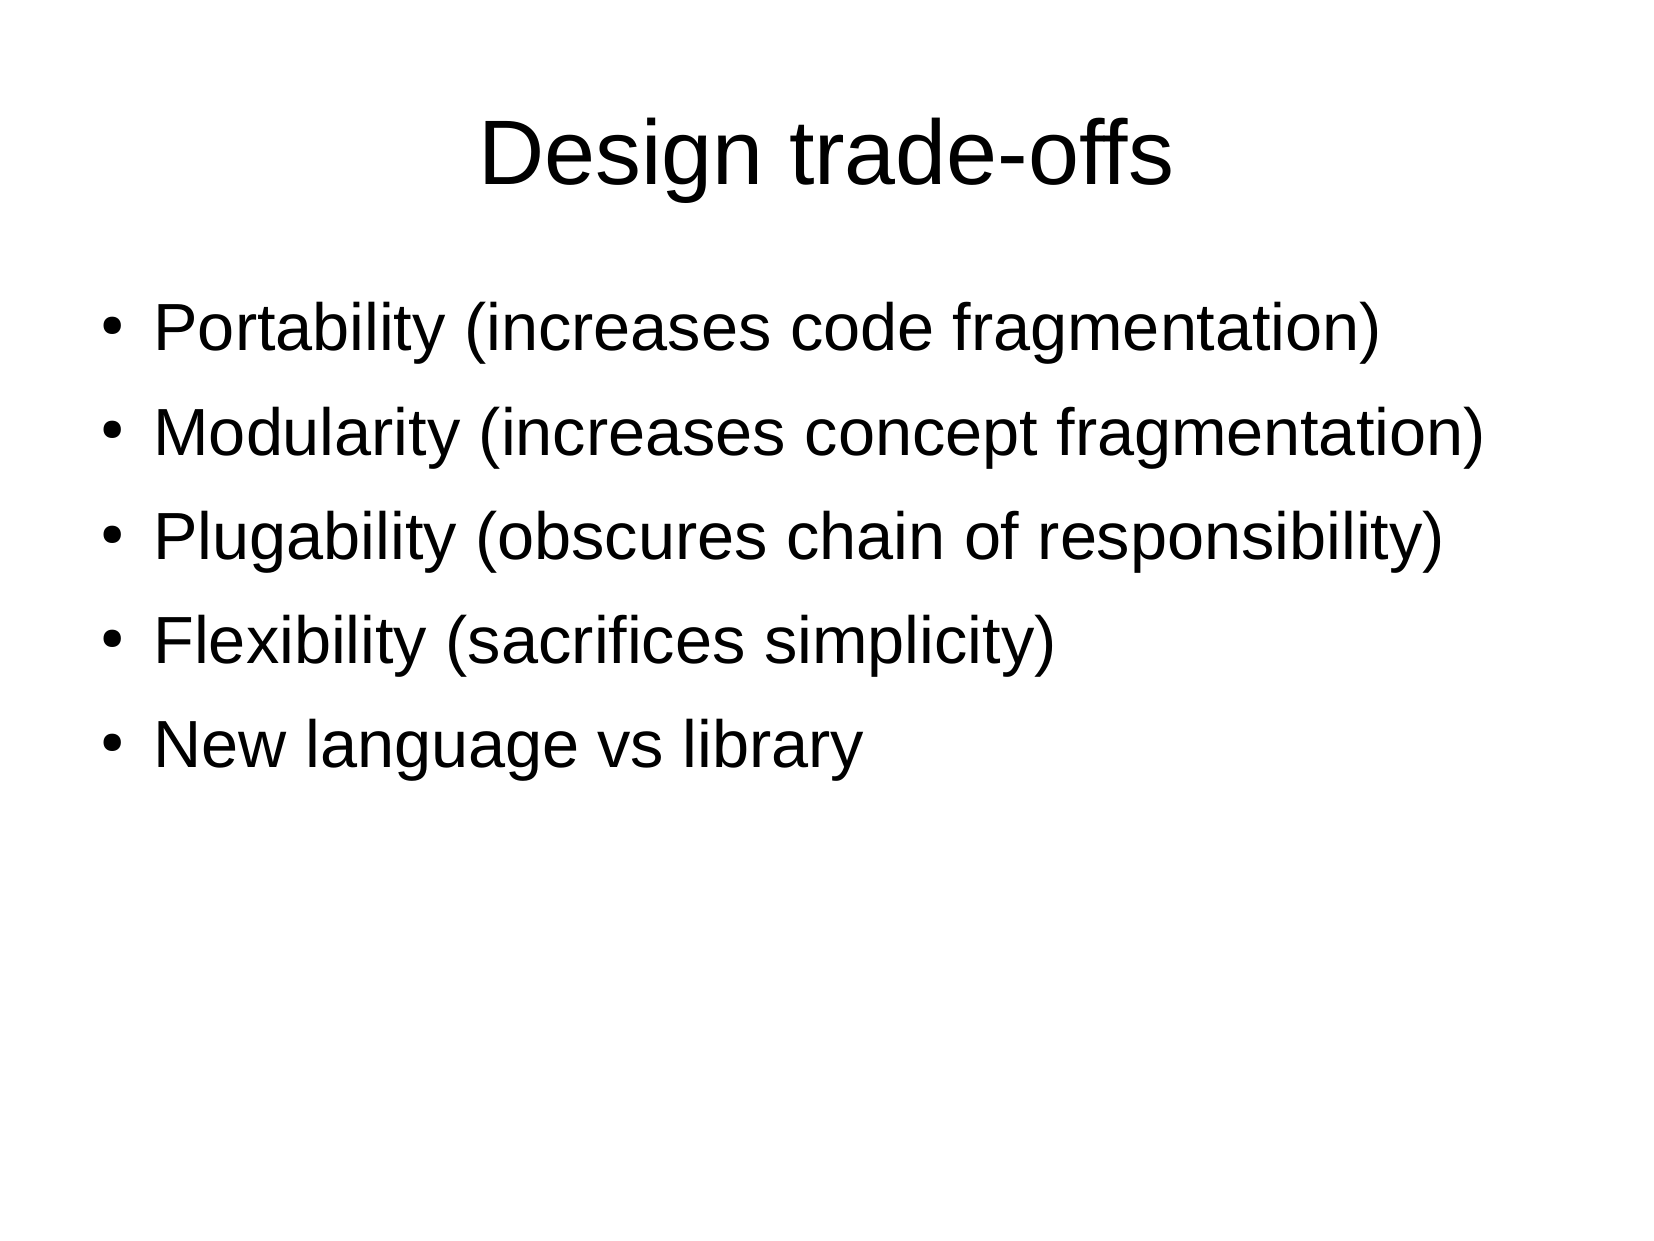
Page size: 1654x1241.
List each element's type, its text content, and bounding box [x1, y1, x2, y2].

title Design trade-offs [82, 56, 1571, 250]
list Portability (increases code fragmentation) Modularity (increases concept fragmentation) Plugability (obscures chain of responsibility) Flexibility (sacrifices simplicity) New language vs library [82, 290, 1571, 1109]
